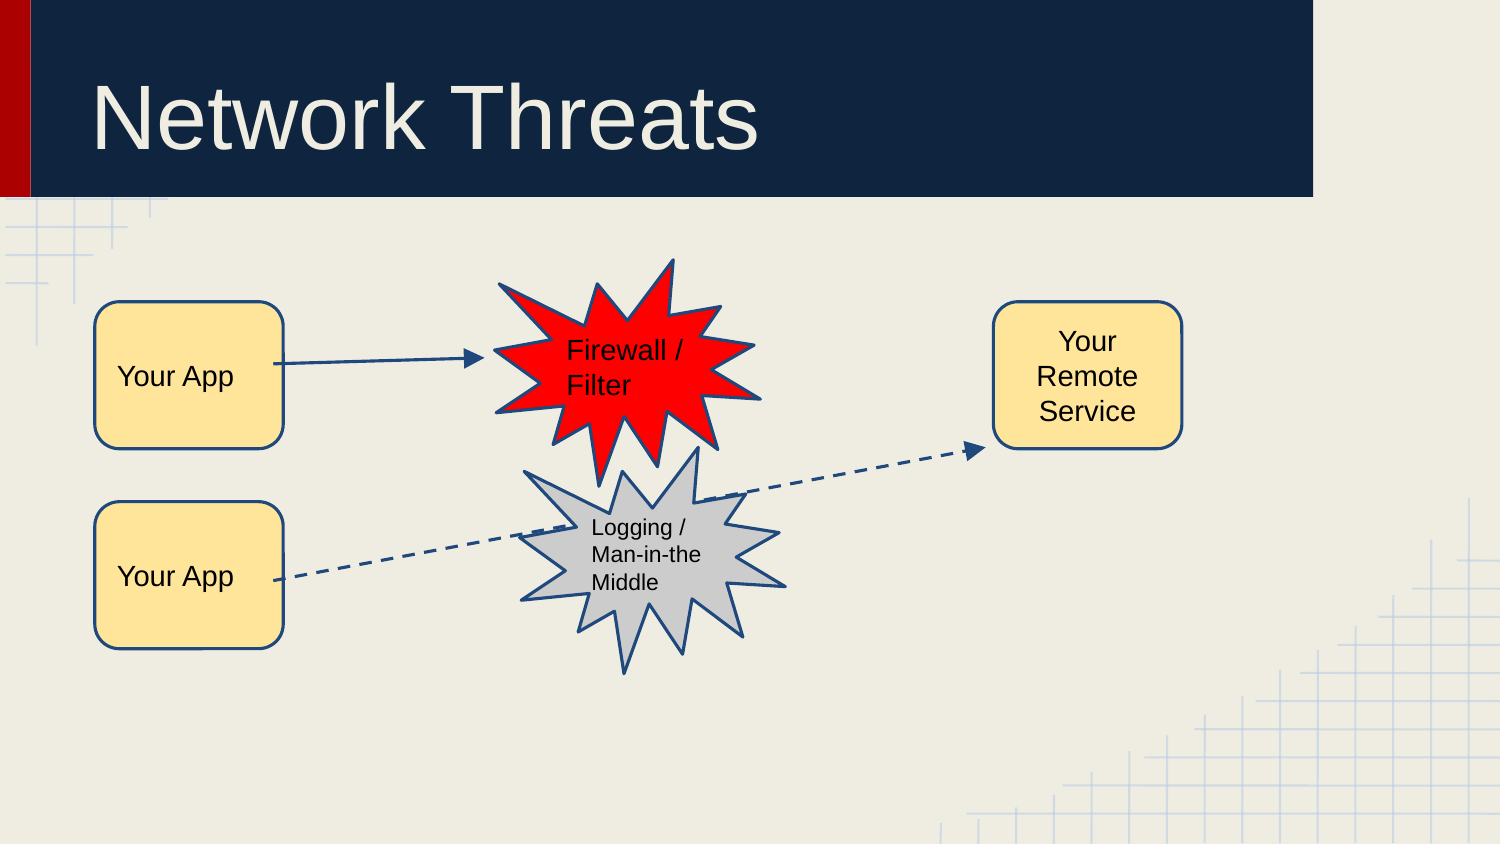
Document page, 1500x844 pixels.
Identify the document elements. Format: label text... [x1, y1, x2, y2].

text_box Your Remote Service [993, 301, 1182, 449]
text_box Firewall / Filter [494, 259, 761, 487]
title Network Threats [75, 16, 1276, 183]
text_box Your App [94, 301, 284, 449]
text_box Logging / Man-in-the Middle [519, 447, 786, 674]
text_box Your App [94, 501, 284, 649]
